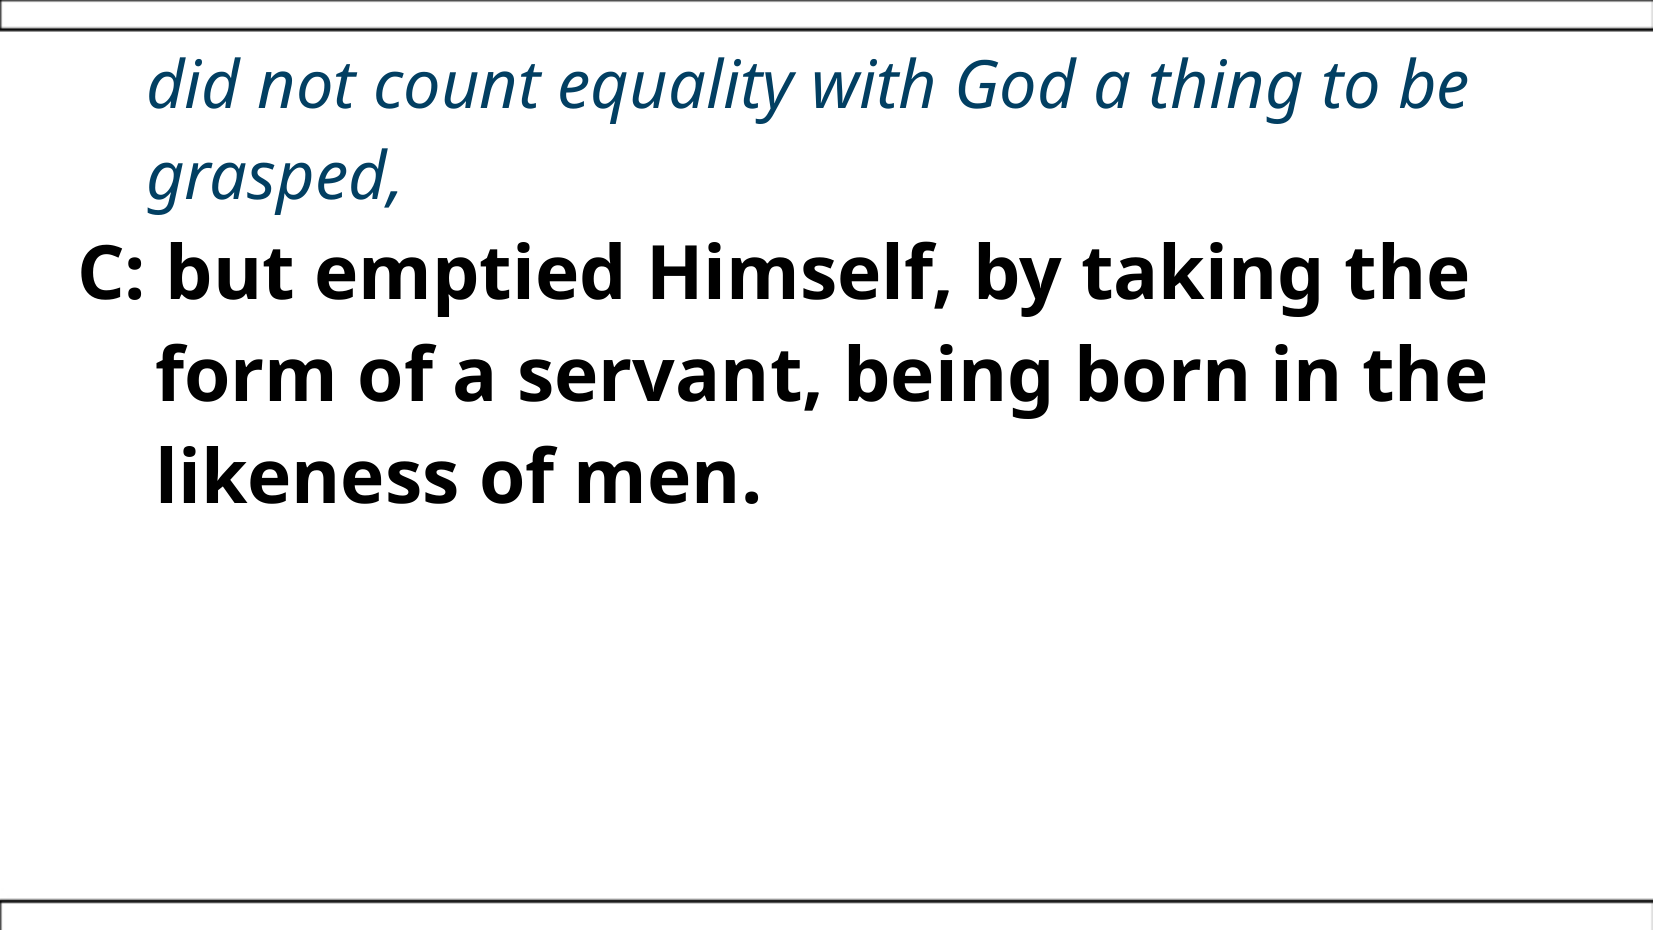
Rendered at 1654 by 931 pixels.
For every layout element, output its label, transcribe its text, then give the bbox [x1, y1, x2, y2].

picture [0, 0, 1653, 930]
text_box did not count equality with God a thing to be grasped, C: but emptied Himself, by taking the form of a servant, being born in the likeness of men. [62, 30, 1593, 522]
